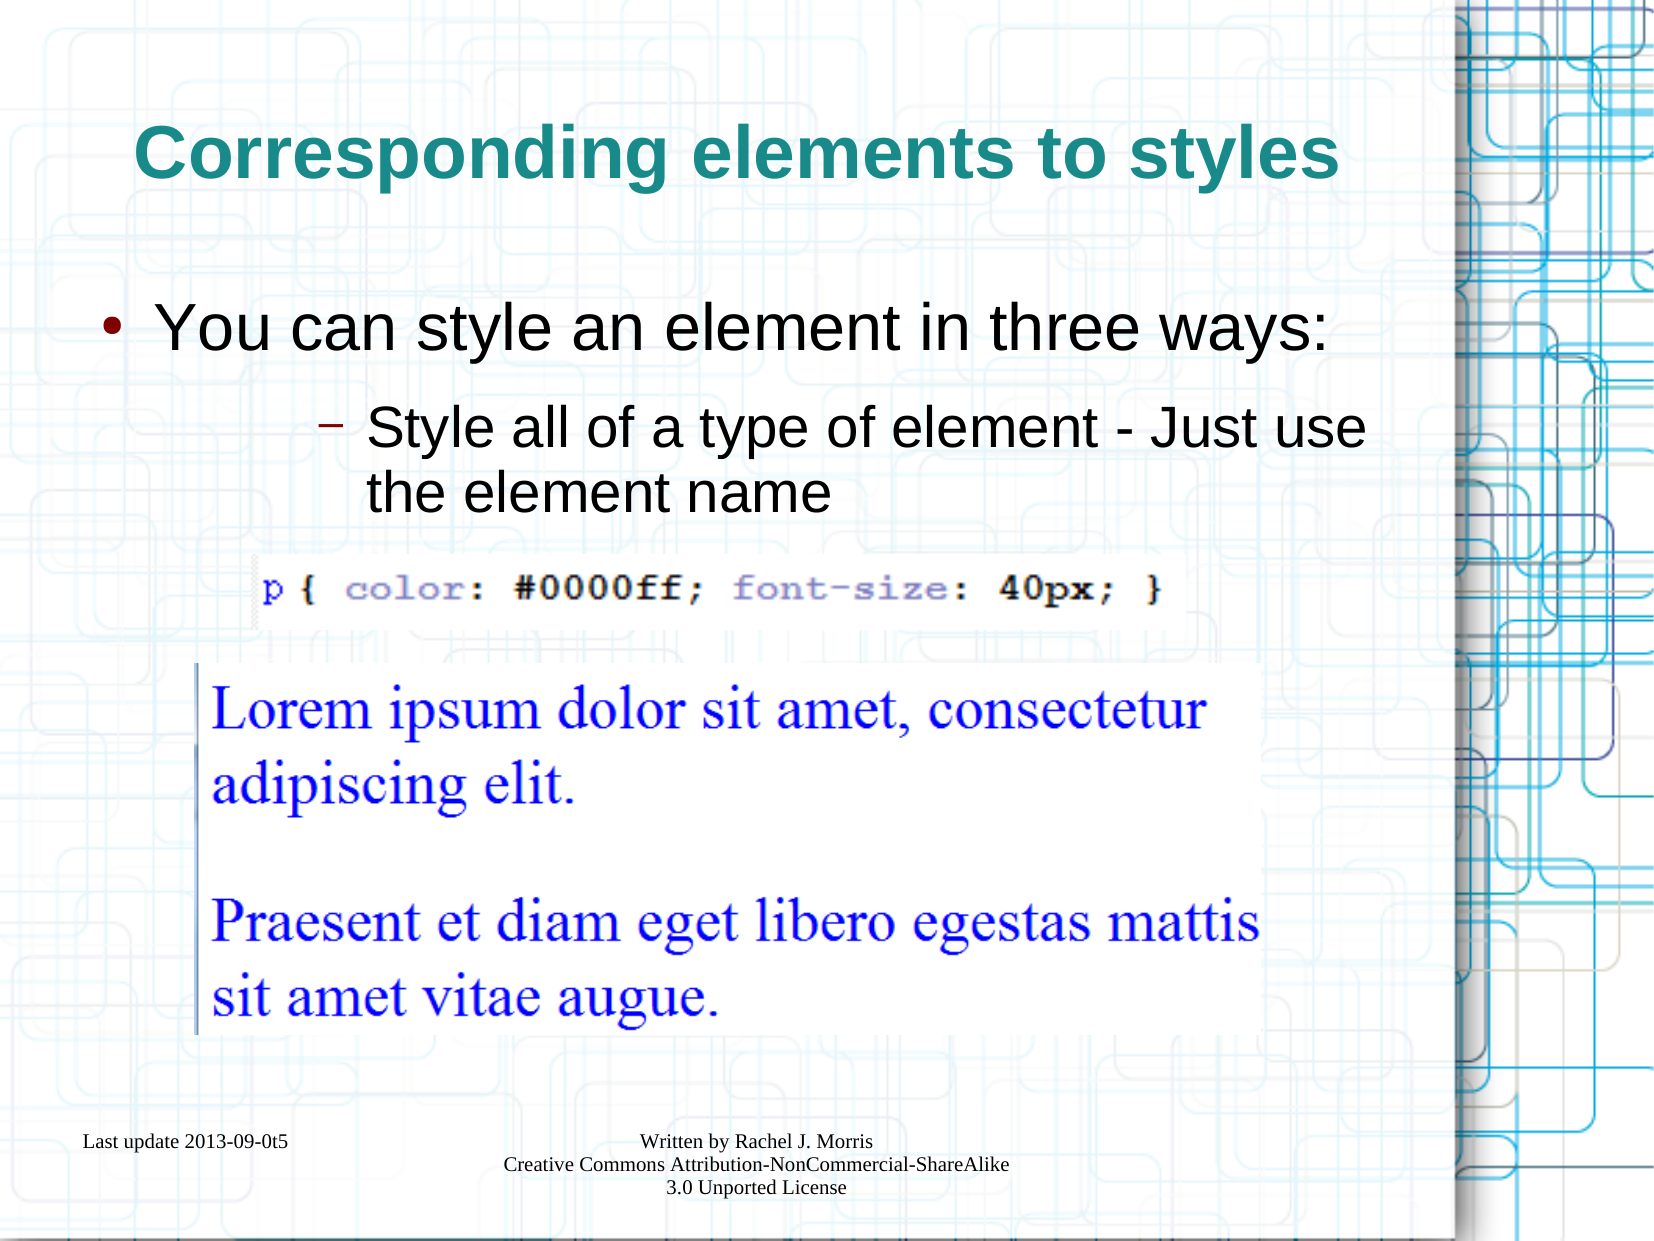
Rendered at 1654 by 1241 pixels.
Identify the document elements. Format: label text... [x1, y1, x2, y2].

picture [0, 0, 1654, 1241]
list You can style an element in three ways: Style all of a type of element - Just use the element name [82, 290, 1418, 1010]
title Corresponding elements to styles [59, 49, 1418, 257]
